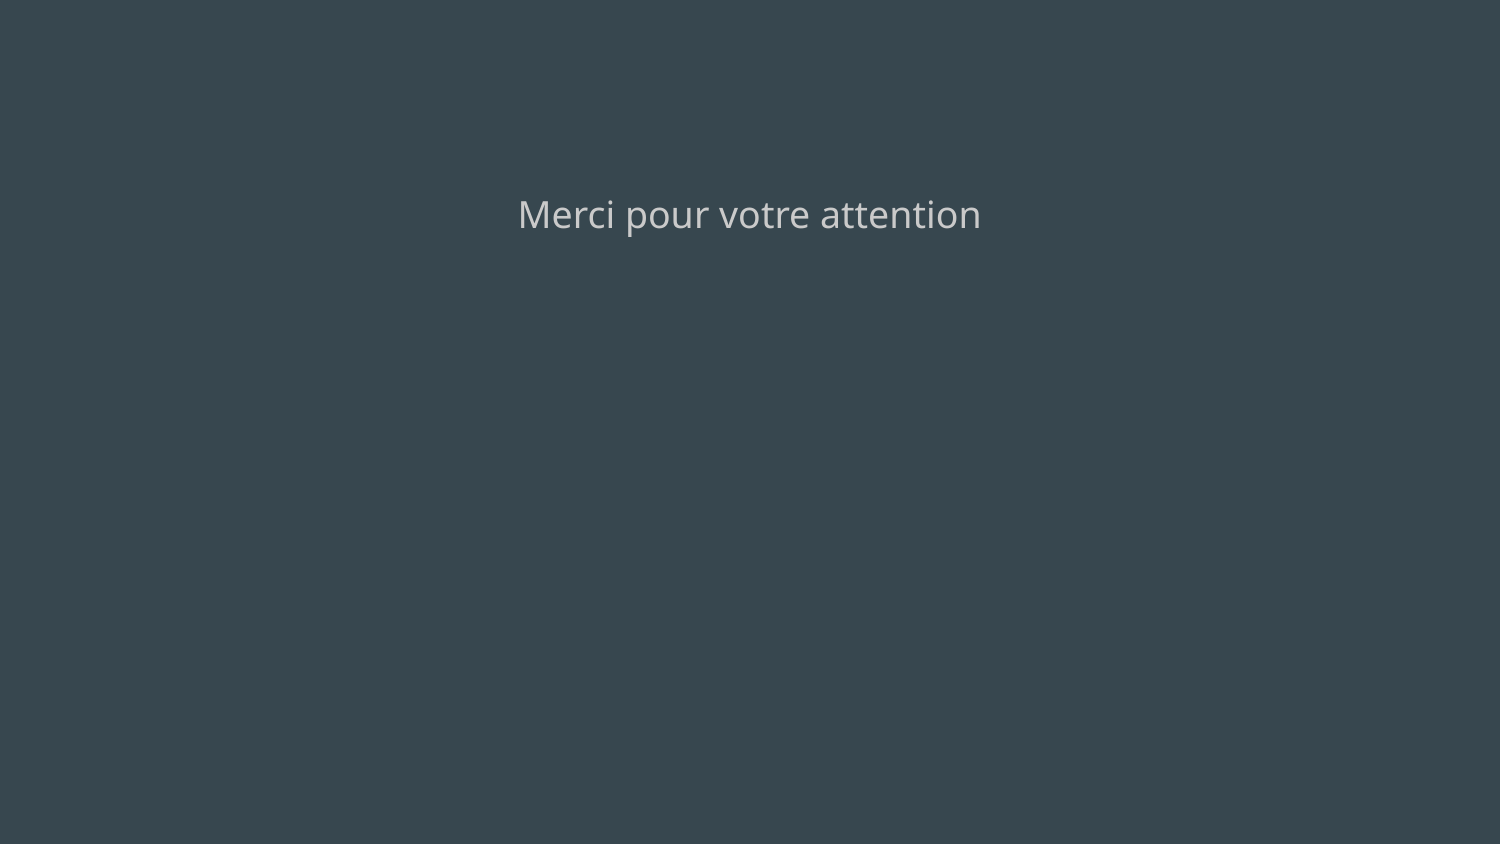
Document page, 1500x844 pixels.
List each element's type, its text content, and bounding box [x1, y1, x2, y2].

list Merci pour votre attention [51, 189, 1449, 233]
